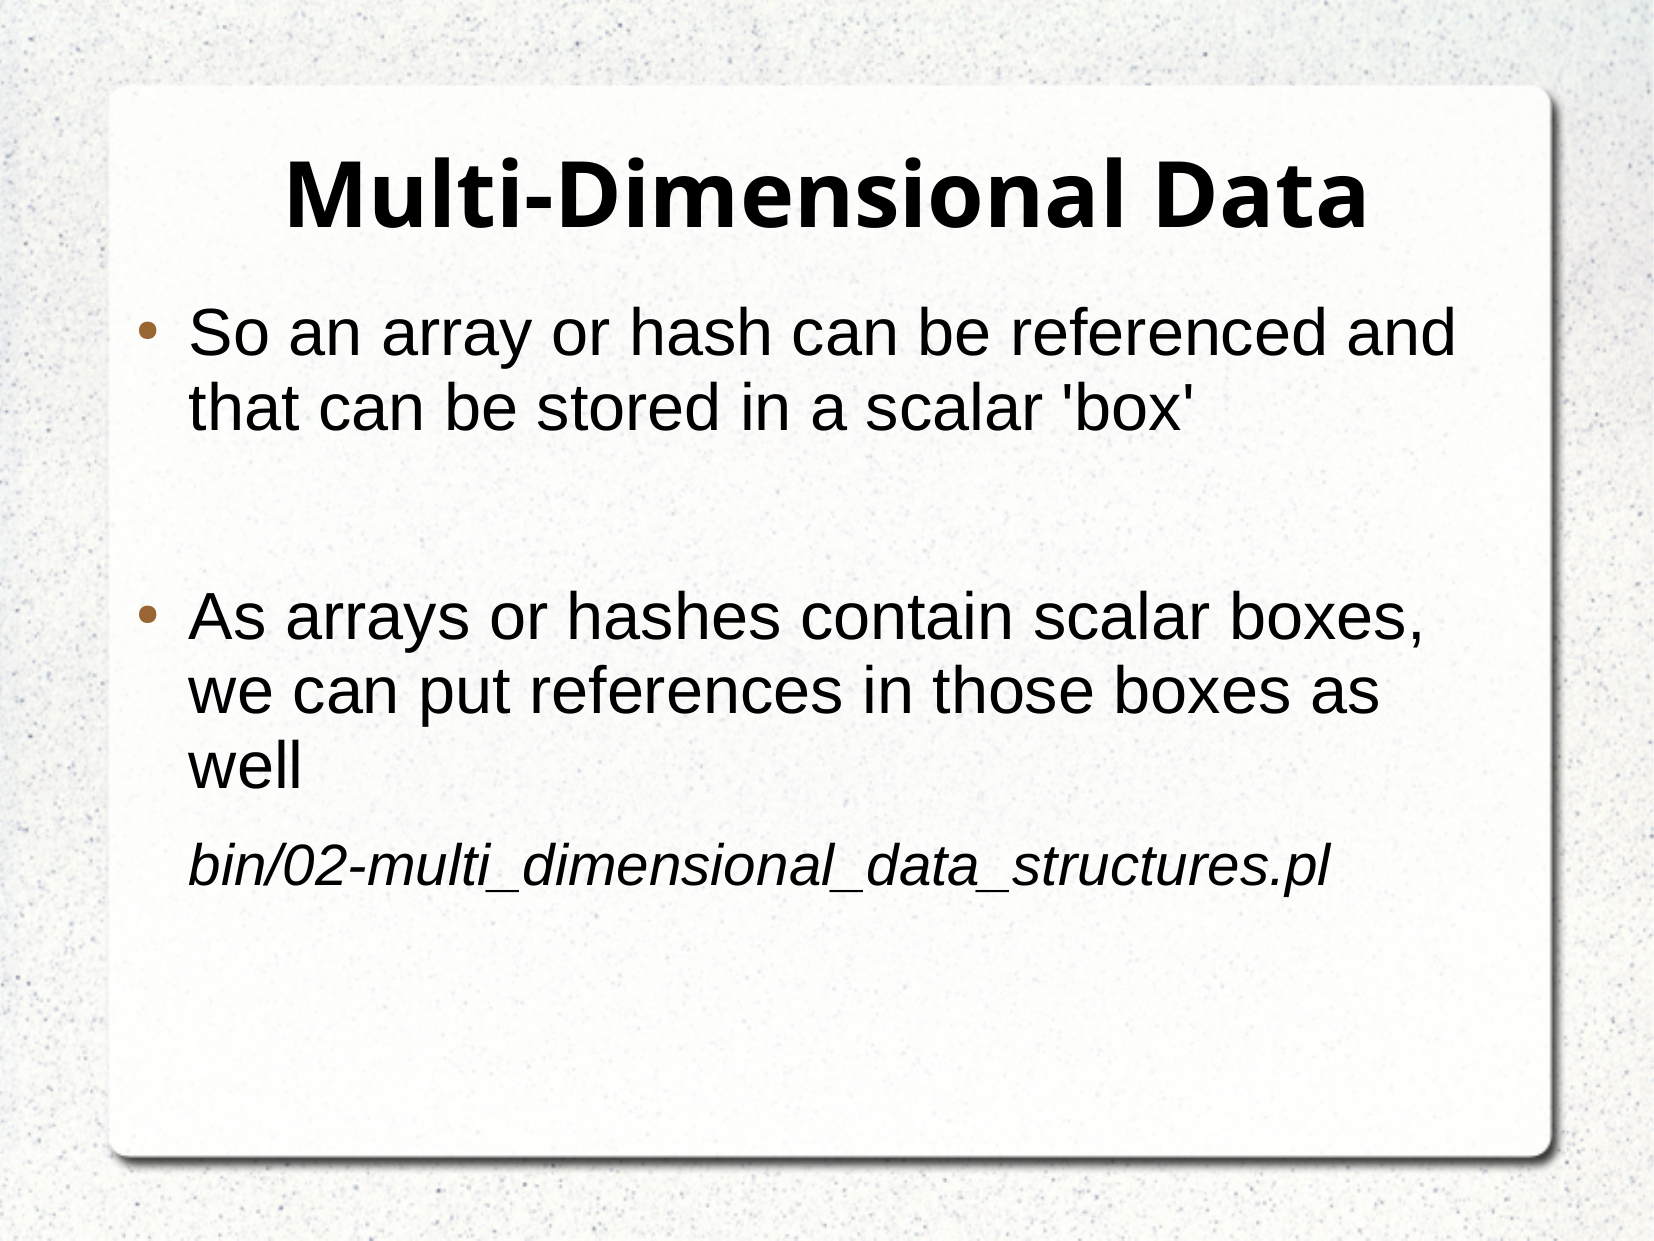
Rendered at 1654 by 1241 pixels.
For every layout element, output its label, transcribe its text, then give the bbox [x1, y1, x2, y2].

list So an array or hash can be referenced and that can be stored in a scalar 'box' As arrays or hashes contain scalar boxes, we can put references in those boxes as well bin/02-multi_dimensional_data_structures.pl [118, 295, 1506, 1034]
title Multi-Dimensional Data [118, 88, 1536, 296]
picture [0, 0, 1654, 1241]
